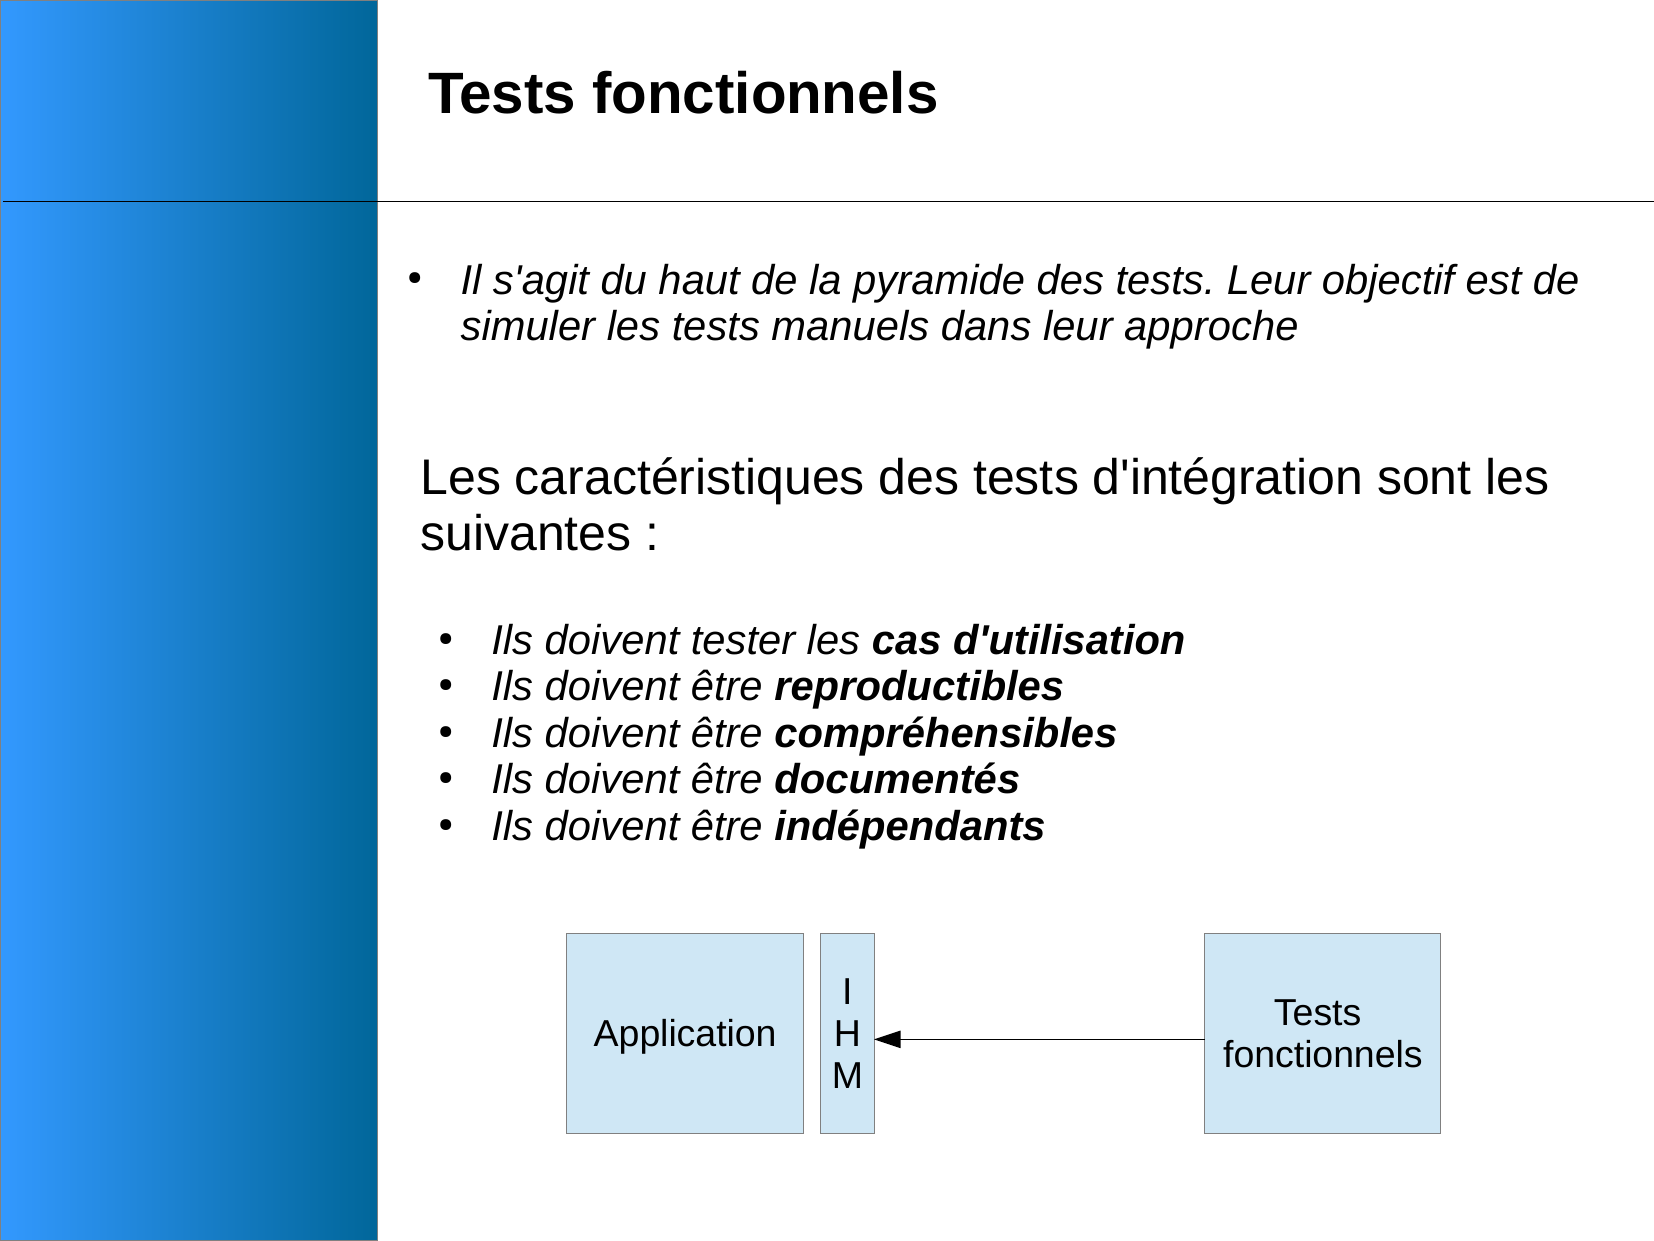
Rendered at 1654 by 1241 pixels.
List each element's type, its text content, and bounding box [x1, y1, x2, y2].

text_box Tests fonctionnels [413, 53, 1371, 201]
list Il s'agit du haut de la pyramide des tests. Leur objectif est de simuler les tests manuels dans leur approche [389, 256, 1642, 626]
text_box Application [566, 933, 804, 1134]
text_box [0, 0, 378, 1241]
text_box I H M [820, 933, 875, 1134]
text_box Les caractéristiques des tests d'intégration sont les suivantes : Ils doivent tester les cas d'utilisation Ils doivent être reproductibles Ils doivent être compréhensibles Ils doivent être documentés Ils doivent être indépendants [405, 442, 1654, 986]
text_box Tests fonctionnels [1204, 933, 1441, 1134]
